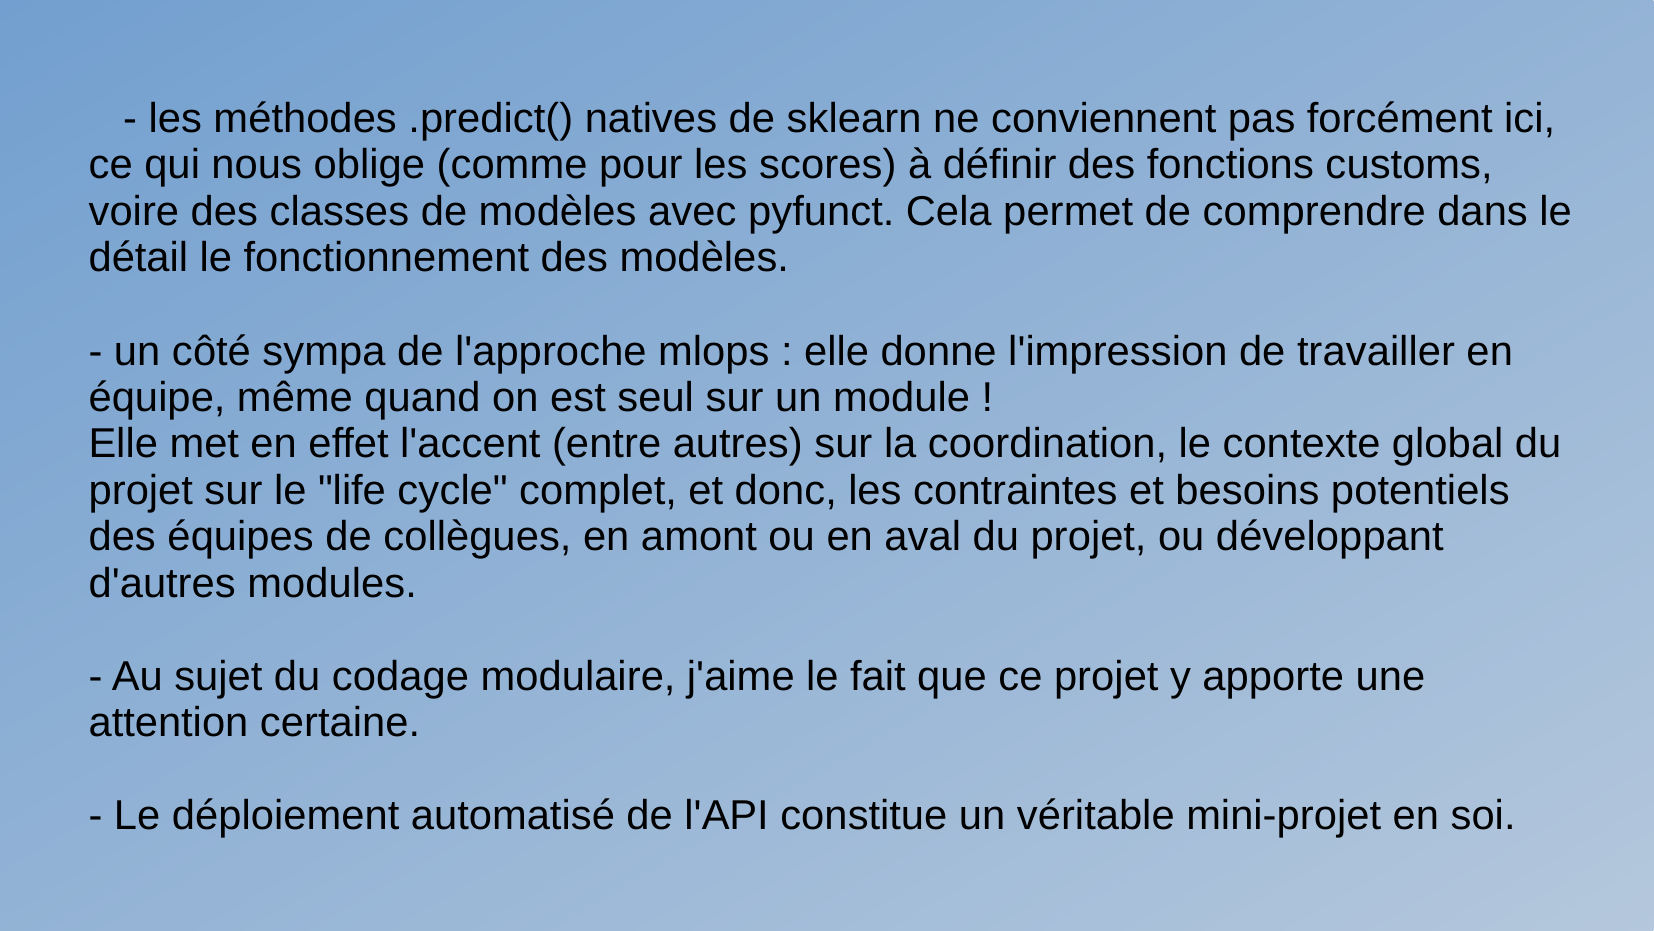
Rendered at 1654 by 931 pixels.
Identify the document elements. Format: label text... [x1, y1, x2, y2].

subtitle - les méthodes .predict() natives de sklearn ne conviennent pas forcément ici, ce qui nous oblige (comme pour les scores) à définir des fonctions customs, voire des classes de modèles avec pyfunct. Cela permet de comprendre dans le détail le fonctionnement des modèles. - un côté sympa de l'approche mlops : elle donne l'impression de travailler en équipe, même quand on est seul sur un module ! Elle met en effet l'accent (entre autres) sur la coordination, le contexte global du projet sur le "life cycle" complet, et donc, les contraintes et besoins potentiels des équipes de collègues, en amont ou en aval du projet, ou développant d'autres modules. - Au sujet du codage modulaire, j'aime le fait que ce projet y apporte une attention certaine. - Le déploiement automatisé de l'API constitue un véritable mini-projet en soi. [88, 94, 1577, 885]
